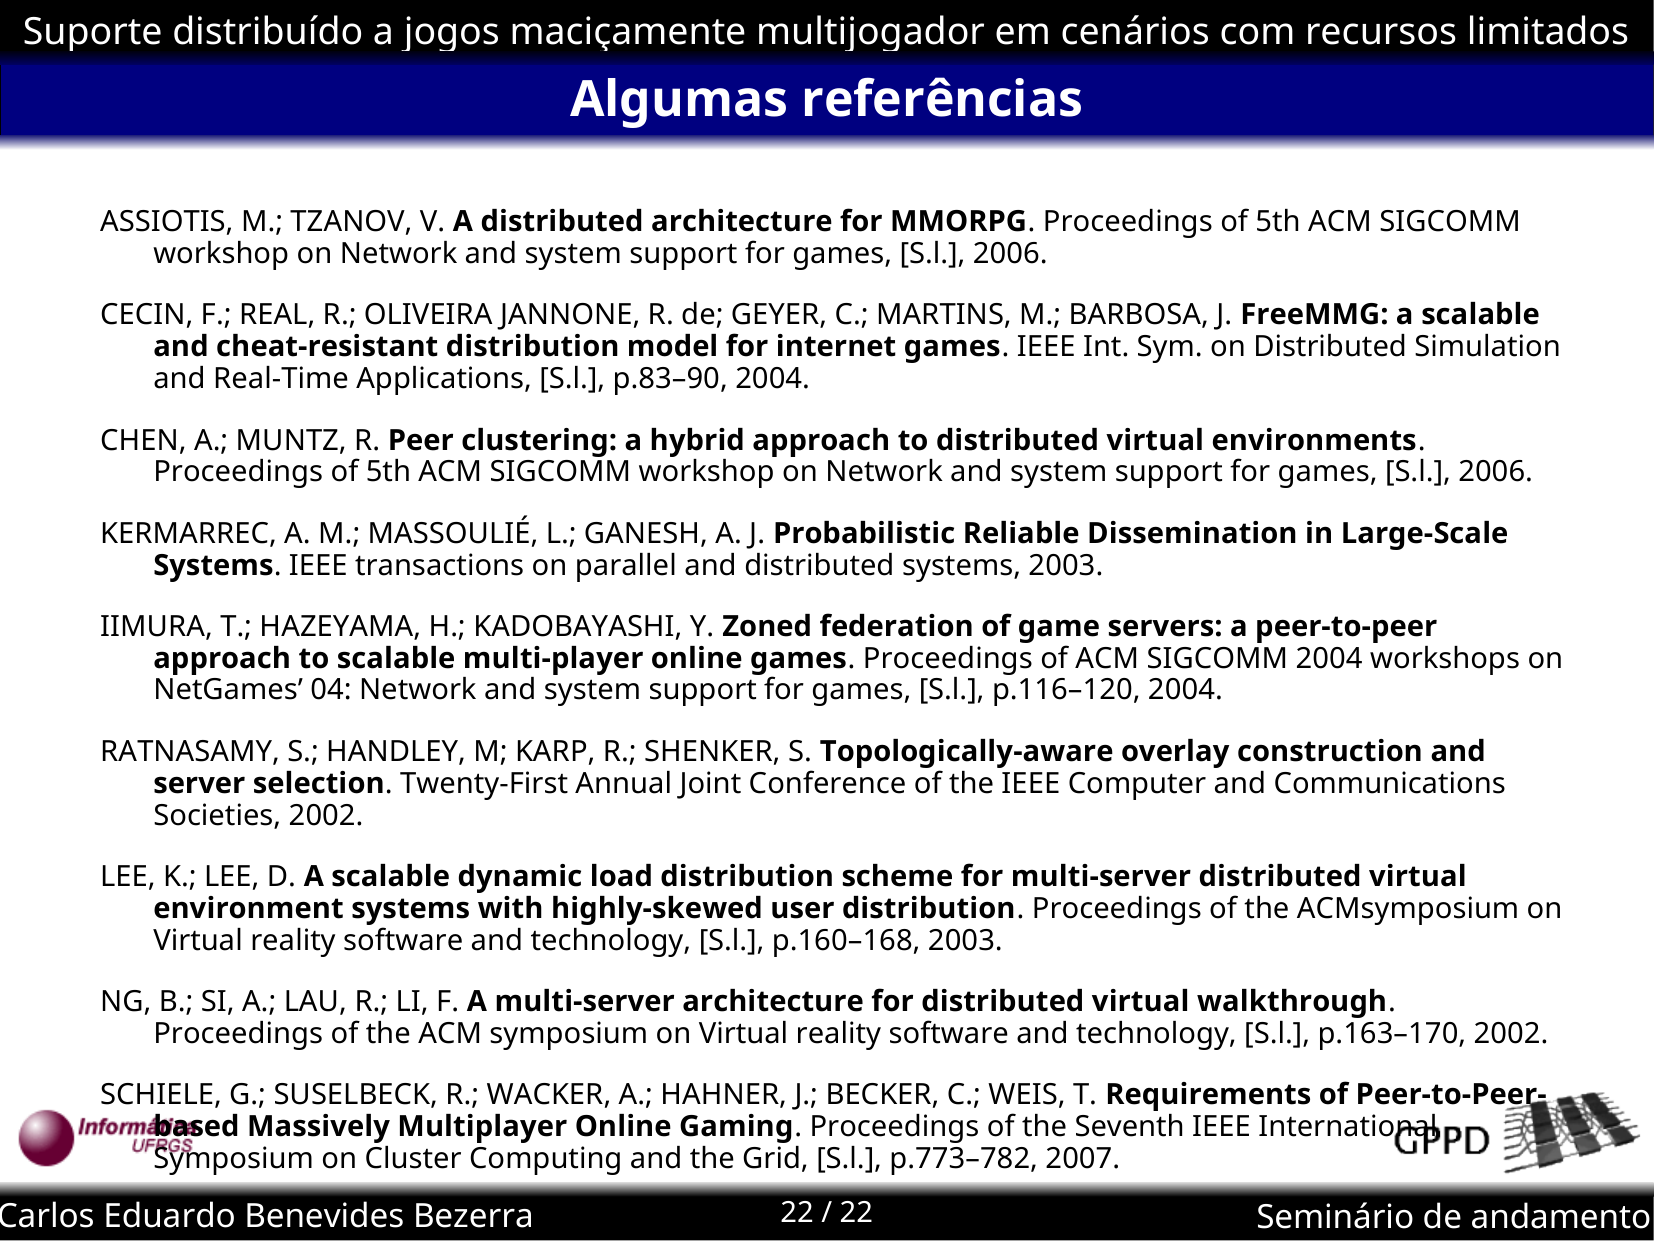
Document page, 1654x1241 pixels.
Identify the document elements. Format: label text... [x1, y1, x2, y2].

picture [5, 1096, 213, 1176]
title Algumas referências [0, 62, 1654, 133]
list ASSIOTIS, M.; TZANOV, V. A distributed architecture for MMORPG. Proceedings of 5th ACM SIGCOMM workshop on Network and system support for games, [S.l.], 2006. CECIN, F.; REAL, R.; OLIVEIRA JANNONE, R. de; GEYER, C.; MARTINS, M.; BARBOSA, J. FreeMMG: a scalable and cheat-resistant distribution model for internet games. IEEE Int. Sym. on Distributed Simulation and Real-Time Applications, [S.l.], p.83–90, 2004. CHEN, A.; MUNTZ, R. Peer clustering: a hybrid approach to distributed virtual environments. Proceedings of 5th ACM SIGCOMM workshop on Network and system support for games, [S.l.], 2006. KERMARREC, A. M.; MASSOULIÉ, L.; GANESH, A. J. Probabilistic Reliable Dissemination in Large-Scale Systems. IEEE transactions on parallel and distributed systems, 2003. IIMURA, T.; HAZEYAMA, H.; KADOBAYASHI, Y. Zoned federation of game servers: a peer-to-peer approach to scalable multi-player online games. Proceedings of ACM SIGCOMM 2004 workshops on NetGames’ 04: Network and system support for games, [S.l.], p.116–120, 2004. RATNASAMY, S.; HANDLEY, M; KARP, R.; SHENKER, S. Topologically-aware overlay construction and server selection. Twenty-First Annual Joint Conference of the IEEE Computer and Communications Societies, 2002. LEE, K.; LEE, D. A scalable dynamic load distribution scheme for multi-server distributed virtual environment systems with highly-skewed user distribution. Proceedings of the ACMsymposium on Virtual reality software and technology, [S.l.], p.160–168, 2003. NG, B.; SI, A.; LAU, R.; LI, F. A multi-server architecture for distributed virtual walkthrough. Proceedings of the ACM symposium on Virtual reality software and technology, [S.l.], p.163–170, 2002. SCHIELE, G.; SUSELBECK, R.; WACKER, A.; HAHNER, J.; BECKER, C.; WEIS, T. Requirements of Peer-to-Peer-based Massively Multiplayer Online Gaming. Proceedings of the Seventh IEEE International Symposium on Cluster Computing and the Grid, [S.l.], p.773–782, 2007. [82, 206, 1571, 1109]
picture [1393, 1091, 1642, 1176]
